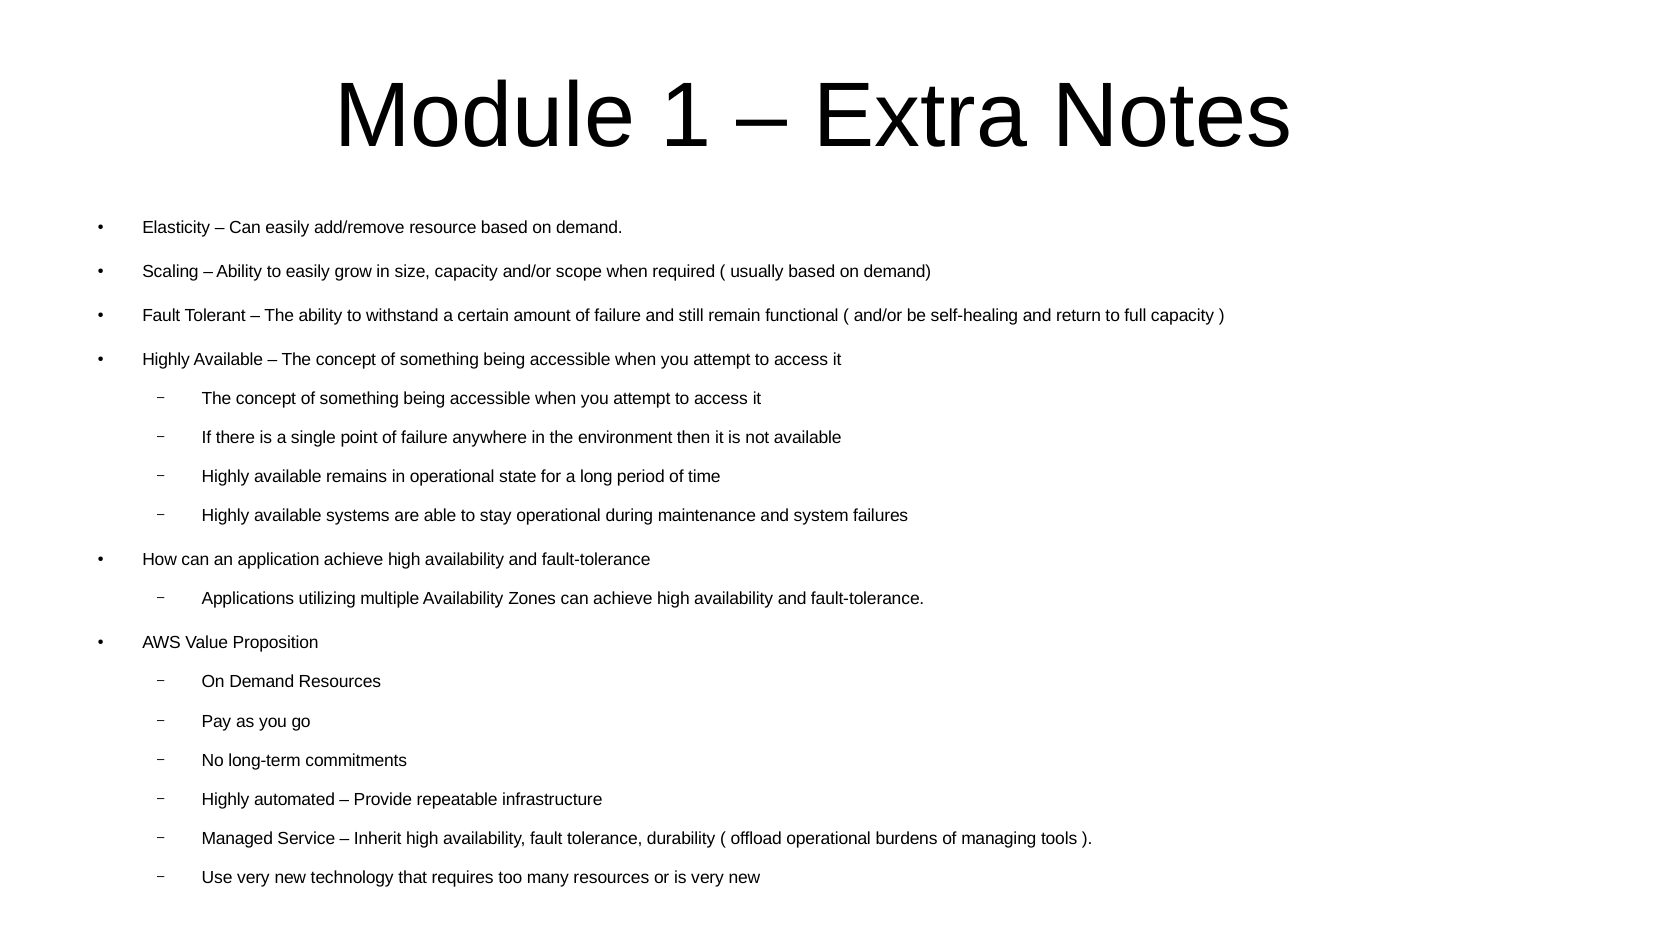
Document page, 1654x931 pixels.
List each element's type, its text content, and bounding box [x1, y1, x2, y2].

title Module 1 – Extra Notes [82, 37, 1571, 193]
list Elasticity – Can easily add/remove resource based on demand. Scaling – Ability to easily grow in size, capacity and/or scope when required ( usually based on demand) Fault Tolerant – The ability to withstand a certain amount of failure and still remain functional ( and/or be self-healing and return to full capacity ) Highly Available – The concept of something being accessible when you attempt to access it The concept of something being accessible when you attempt to access it If there is a single point of failure anywhere in the environment then it is not available Highly available remains in operational state for a long period of time Highly available systems are able to stay operational during maintenance and system failures How can an application achieve high availability and fault-tolerance Applications utilizing multiple Availability Zones can achieve high availability and fault-tolerance. AWS Value Proposition On Demand Resources Pay as you go No long-term commitments Highly automated – Provide repeatable infrastructure Managed Service – Inherit high availability, fault tolerance, durability ( offload operational burdens of managing tools ). Use very new technology that requires too many resources or is very new [82, 217, 1621, 916]
